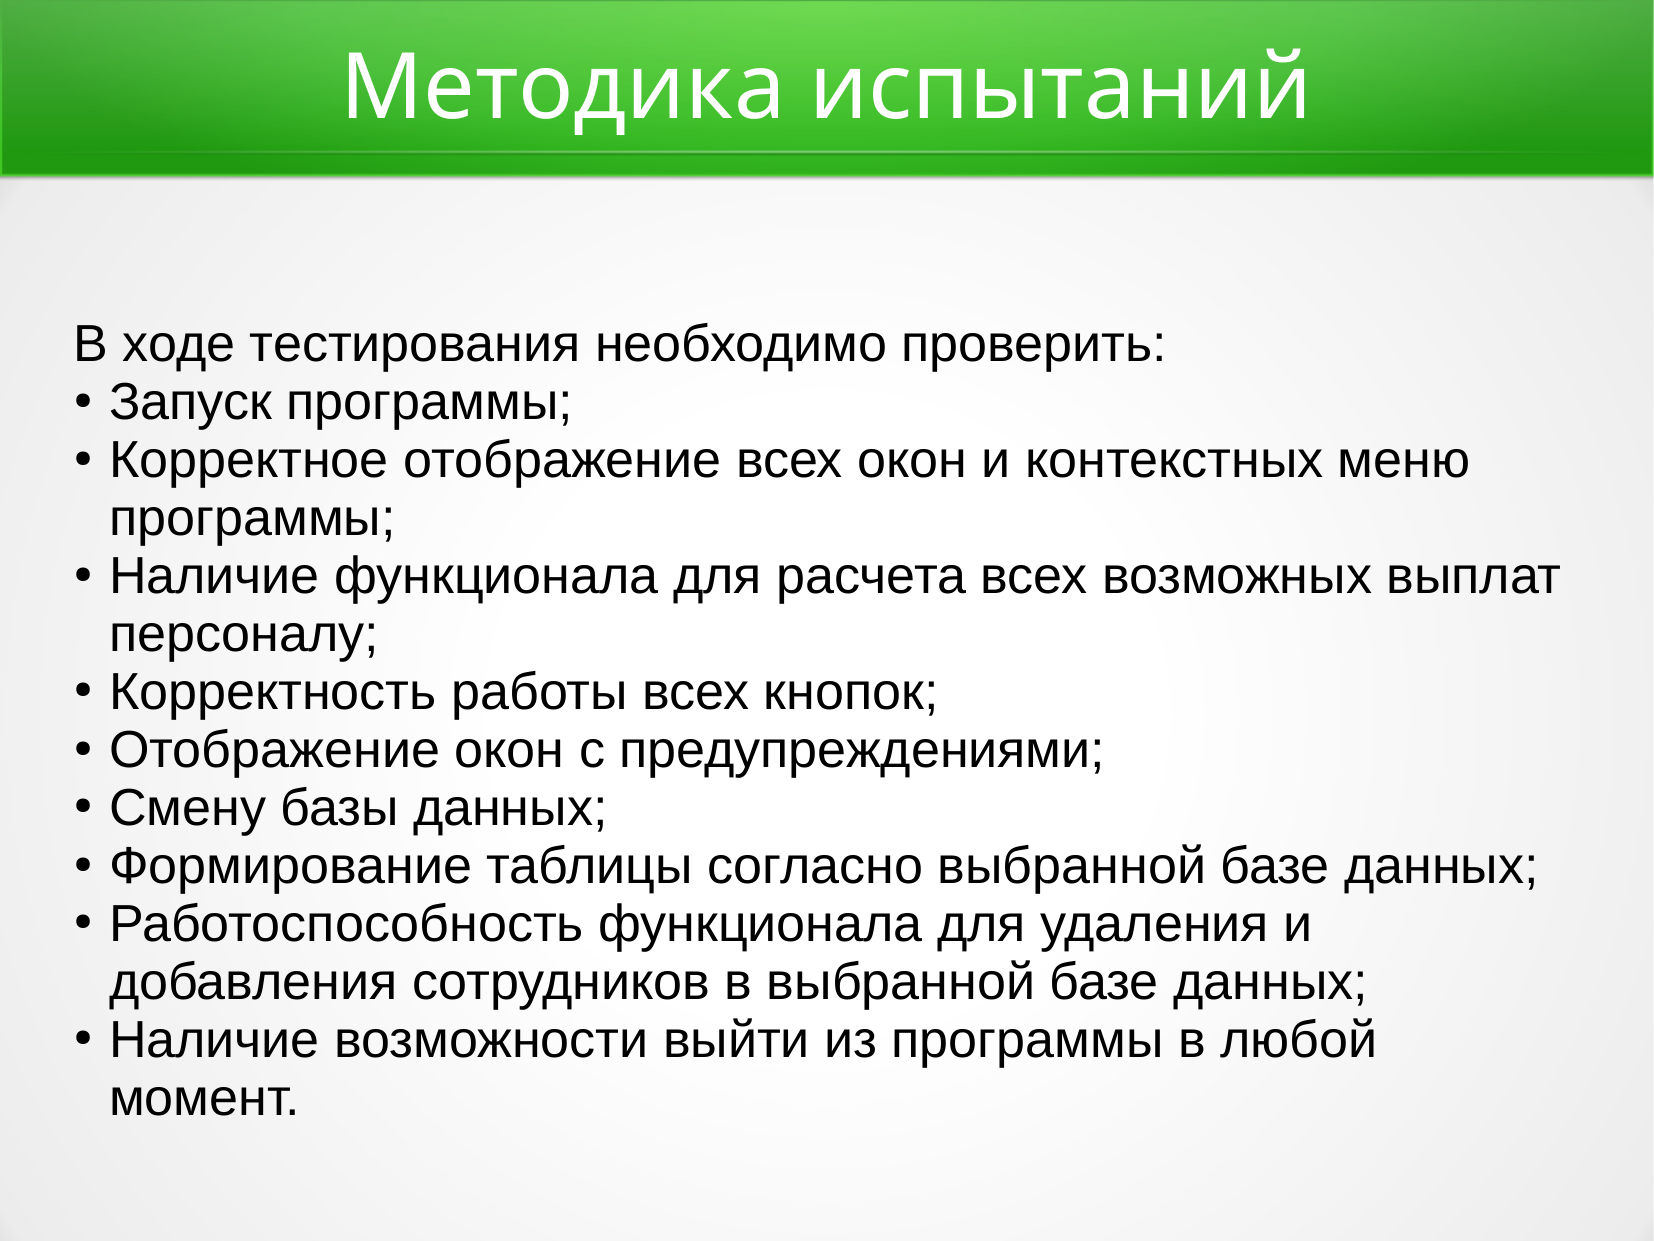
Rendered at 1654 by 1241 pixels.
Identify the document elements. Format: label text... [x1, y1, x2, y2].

title Методика испытаний [82, 11, 1571, 154]
picture [0, 0, 1654, 1241]
text_box В ходе тестирования необходимо проверить: Запуск программы; Корректное отображение всех окон и контекстных меню программы; Наличие функционала для расчета всех возможных выплат персоналу; Корректность работы всех кнопок; Отображение окон с предупреждениями; Смену базы данных; Формирование таблицы согласно выбранной базе данных; Работоспособность функционала для удаления и добавления сотрудников в выбранной базе данных; Наличие возможности выйти из программы в любой момент. [59, 307, 1591, 1229]
